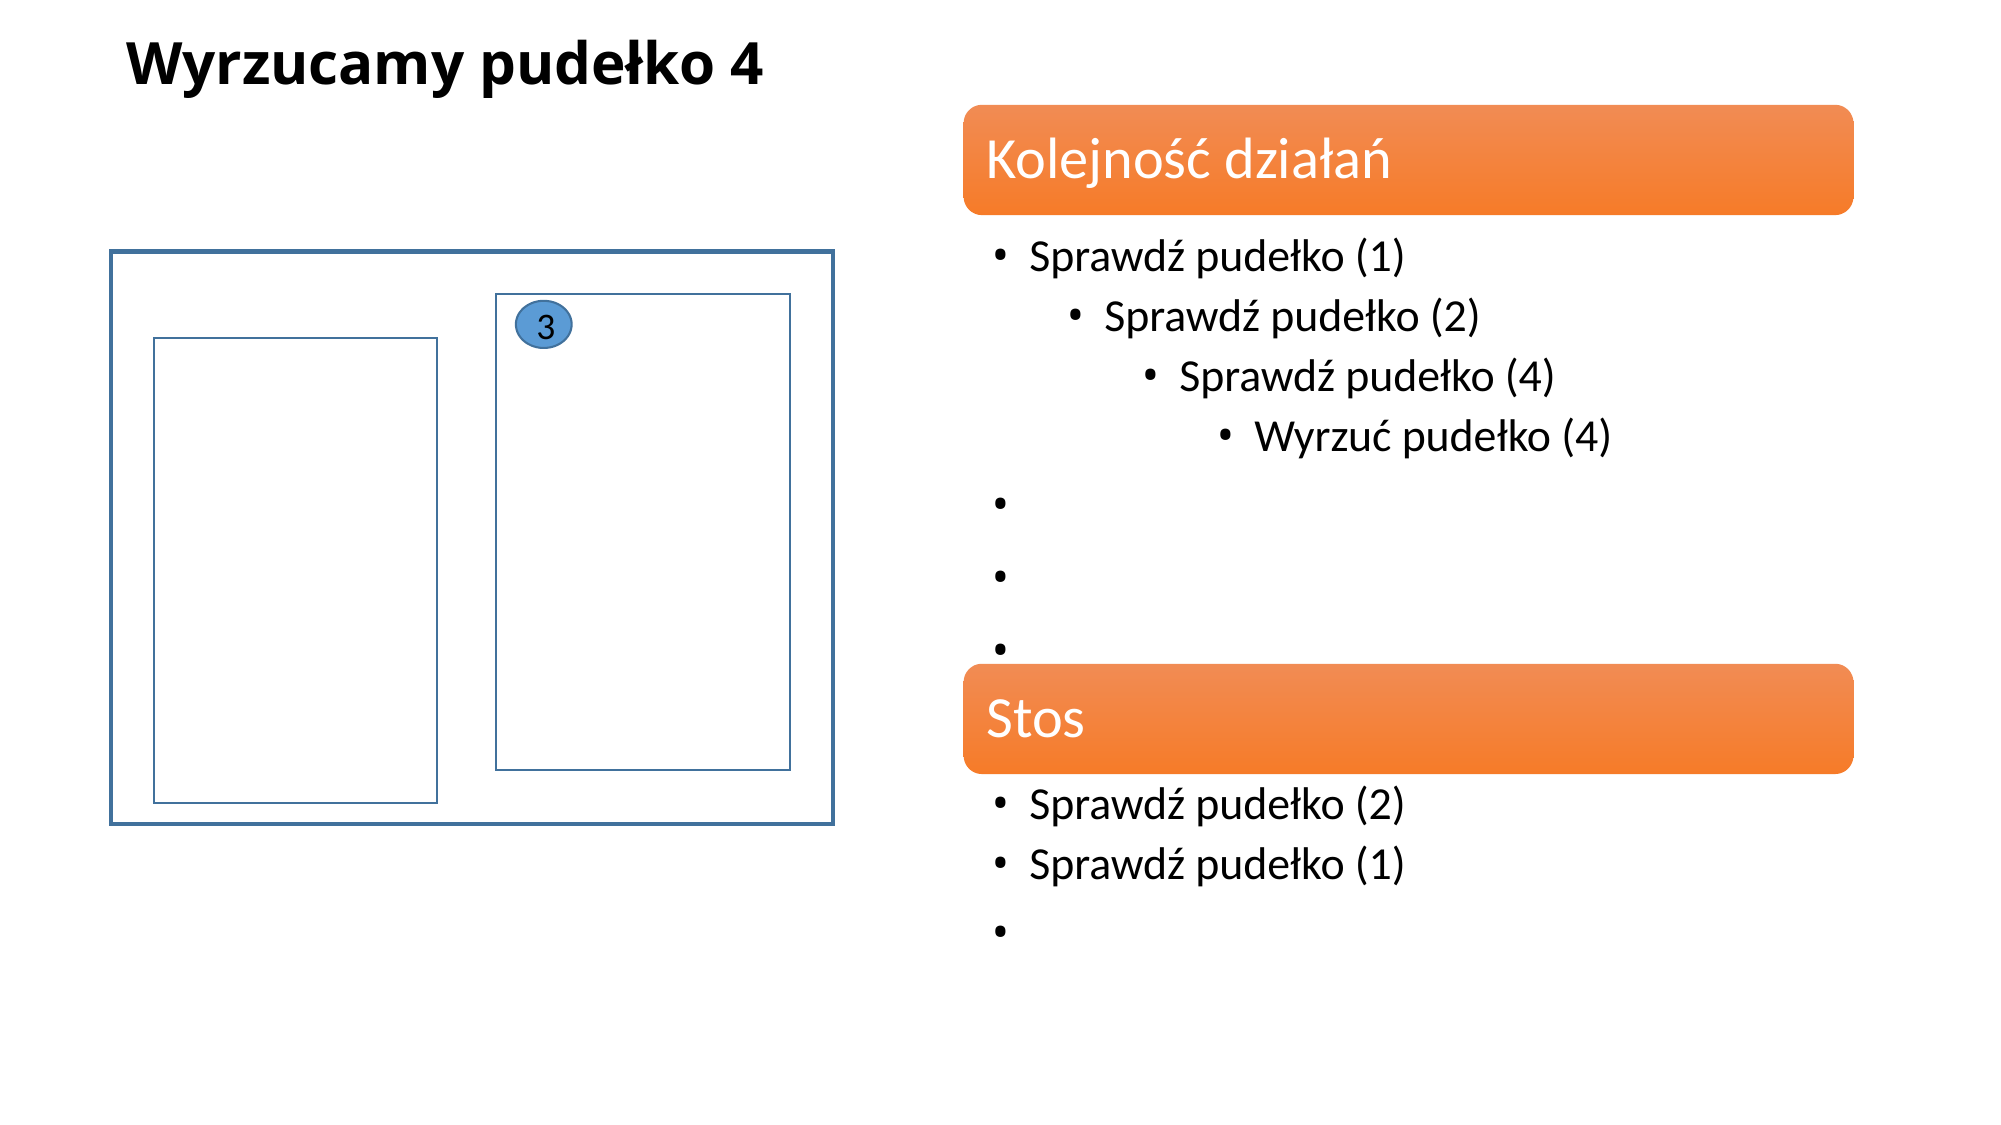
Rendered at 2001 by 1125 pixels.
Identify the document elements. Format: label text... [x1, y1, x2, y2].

text_box Kolejność działań [963, 106, 1854, 216]
text_box Stos [963, 663, 1854, 773]
text_box Sprawdź pudełko (1) Sprawdź pudełko (2) Sprawdź pudełko (4) Wyrzuć pudełko (4) [963, 226, 1854, 664]
text_box [555, 302, 572, 346]
text_box Wyrzucamy pudełko 4 [110, 19, 2000, 106]
text_box 3 [521, 294, 555, 355]
text_box Sprawdź pudełko (2) Sprawdź pudełko (1) [963, 773, 1854, 960]
text_box [515, 310, 521, 338]
